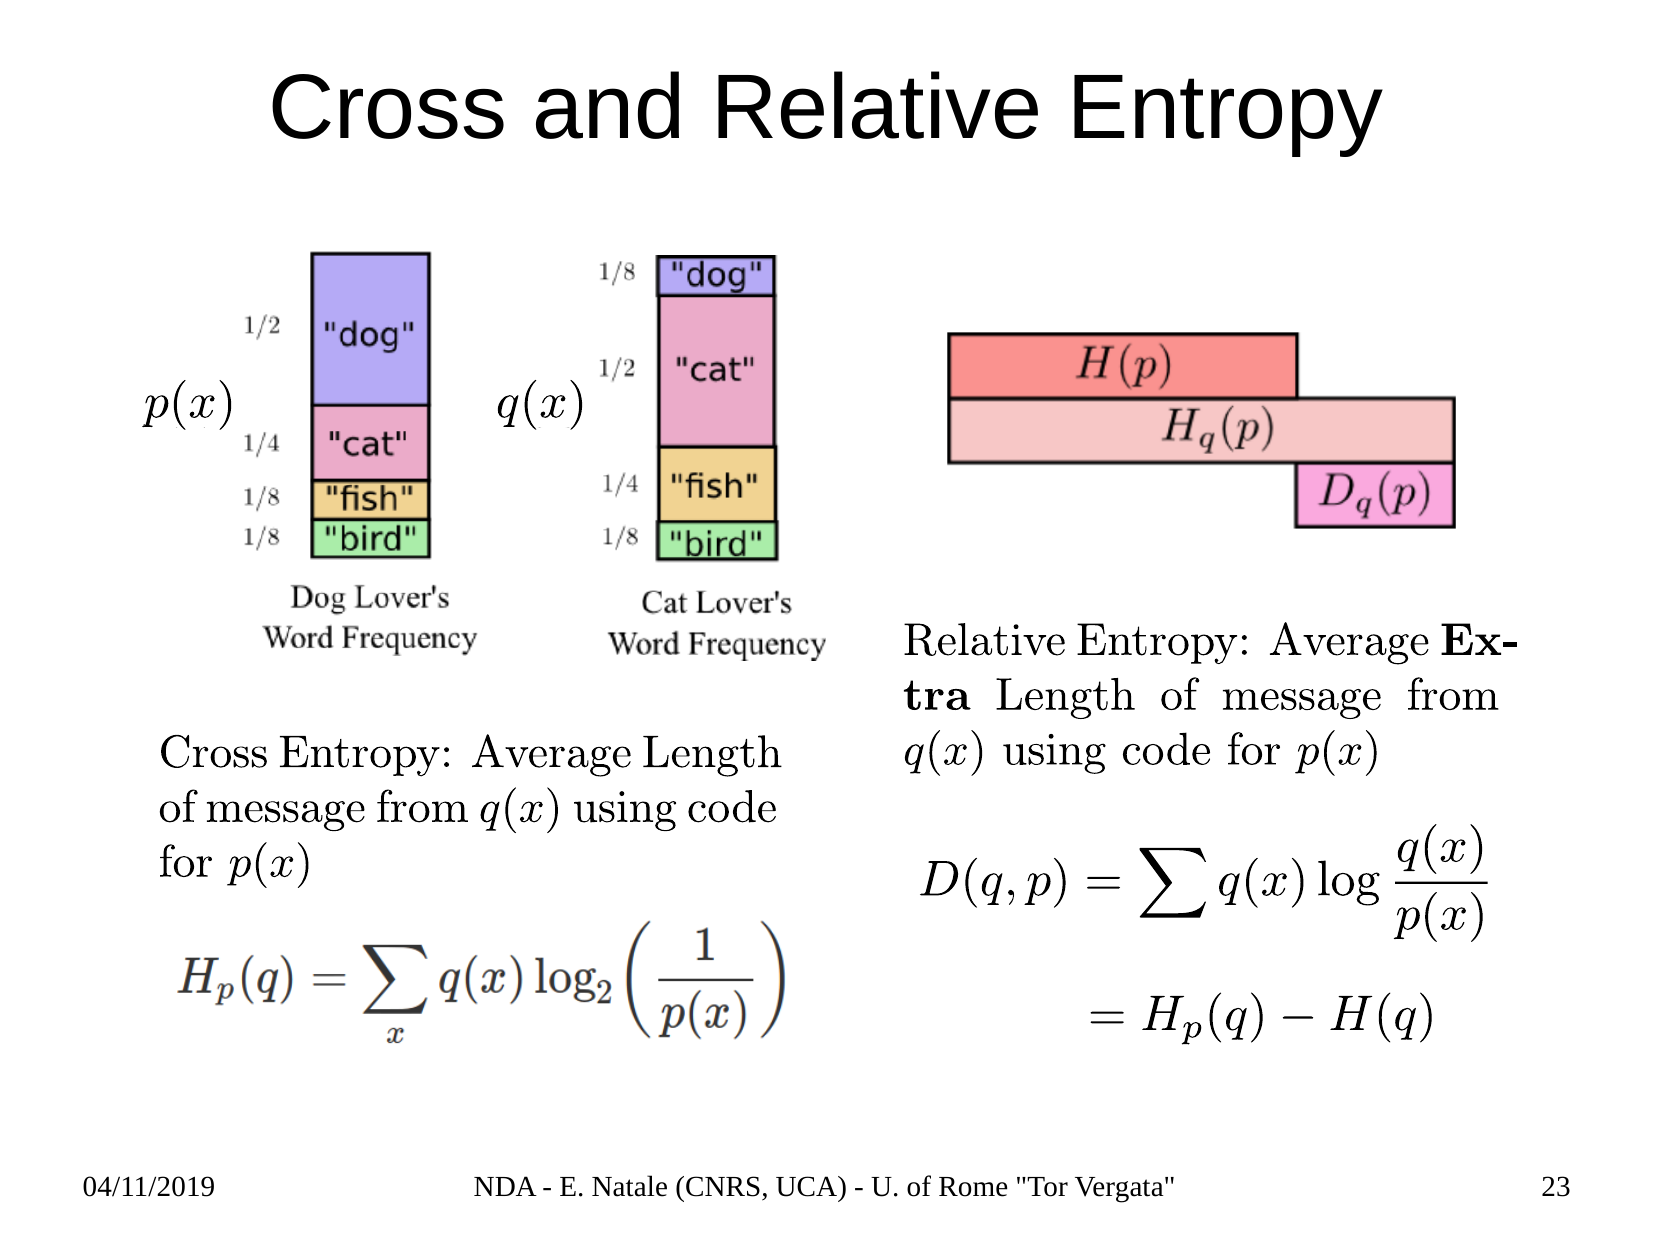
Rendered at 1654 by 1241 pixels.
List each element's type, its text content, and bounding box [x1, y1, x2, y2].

picture [119, 225, 844, 693]
text_box [903, 622, 1517, 776]
text_box [142, 379, 232, 430]
text_box [159, 734, 782, 888]
text_box [919, 824, 1488, 942]
picture [161, 904, 794, 1056]
text_box [1090, 992, 1432, 1045]
title Cross and Relative Entropy [82, 49, 1571, 165]
picture [929, 315, 1470, 548]
text_box [497, 379, 583, 430]
